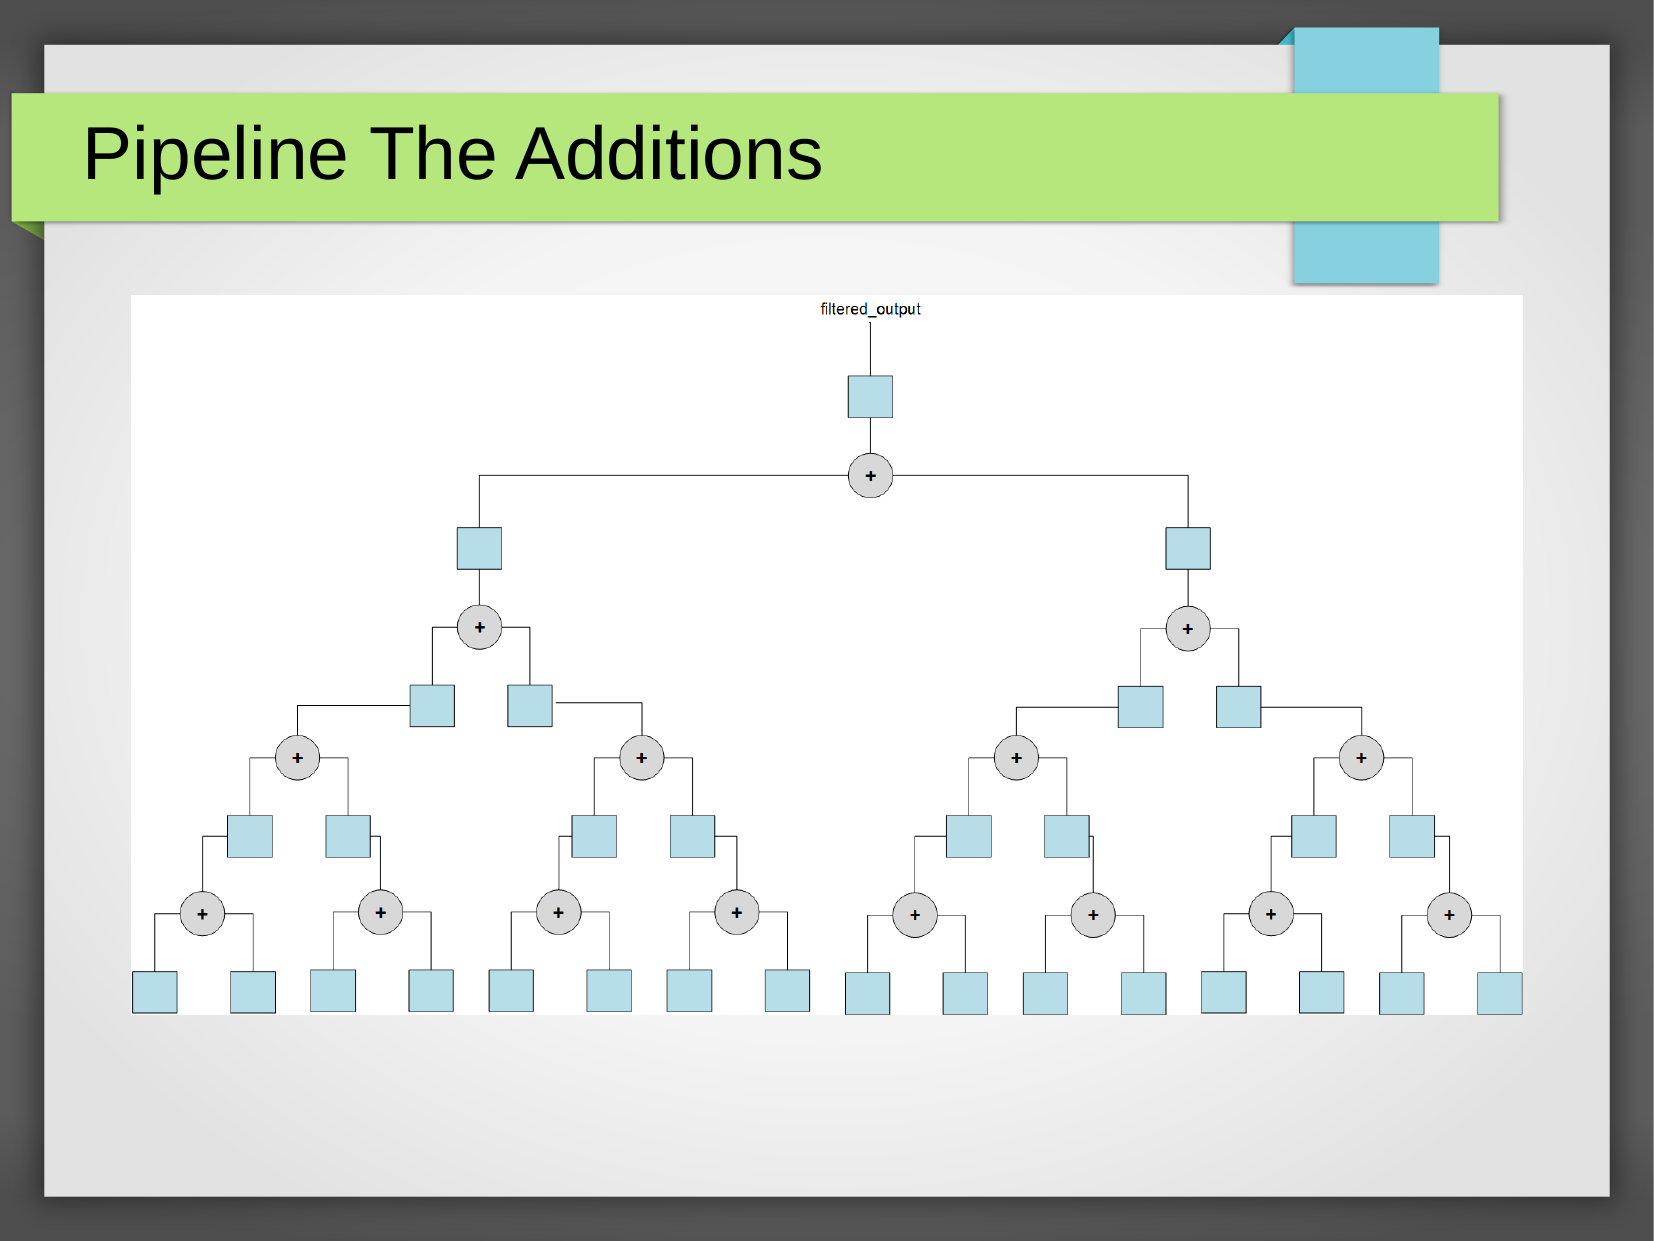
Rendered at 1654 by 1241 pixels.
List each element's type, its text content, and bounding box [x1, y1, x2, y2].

title Pipeline The Additions [82, 94, 1264, 213]
picture [0, 0, 1654, 1241]
